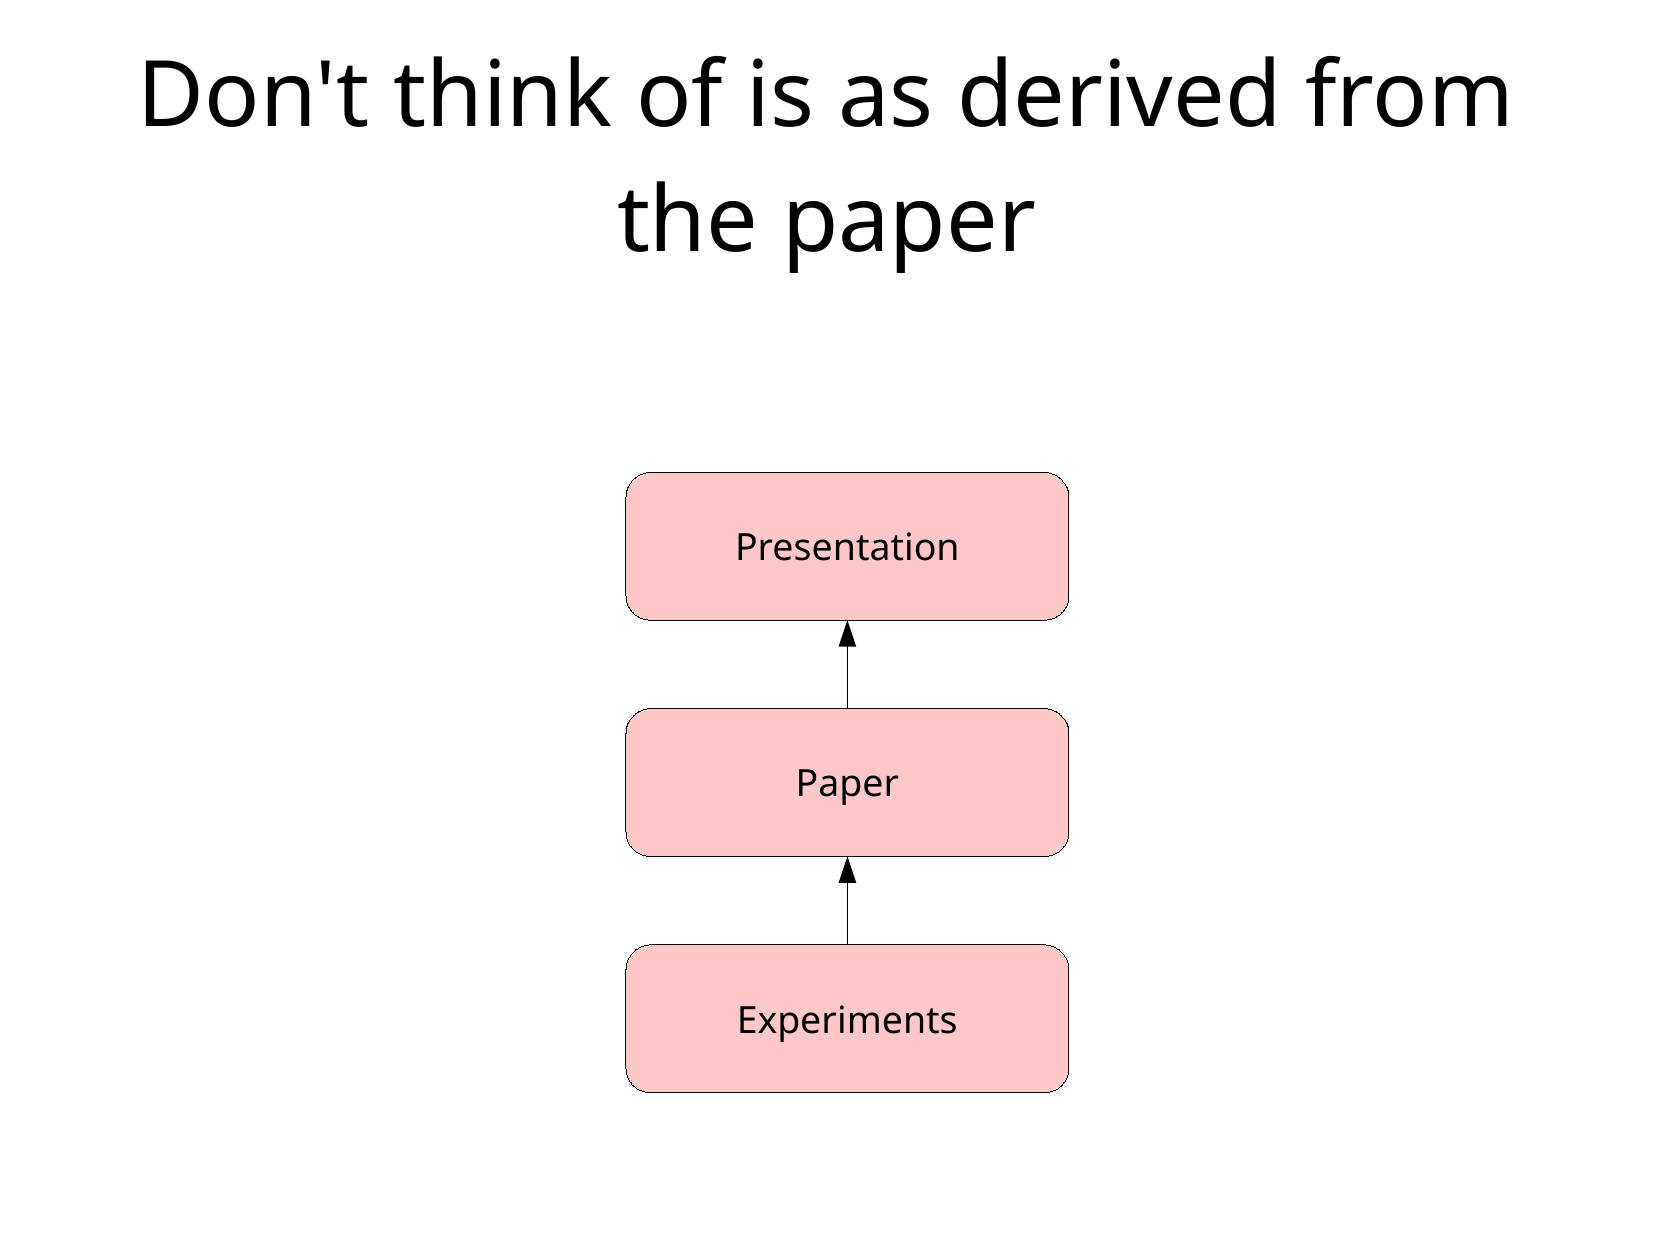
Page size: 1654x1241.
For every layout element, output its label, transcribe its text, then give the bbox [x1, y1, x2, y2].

text_box Paper [625, 708, 1069, 857]
text_box Presentation [625, 472, 1069, 621]
text_box Experiments [625, 944, 1069, 1093]
title Don't think of is as derived from the paper [82, 25, 1571, 281]
